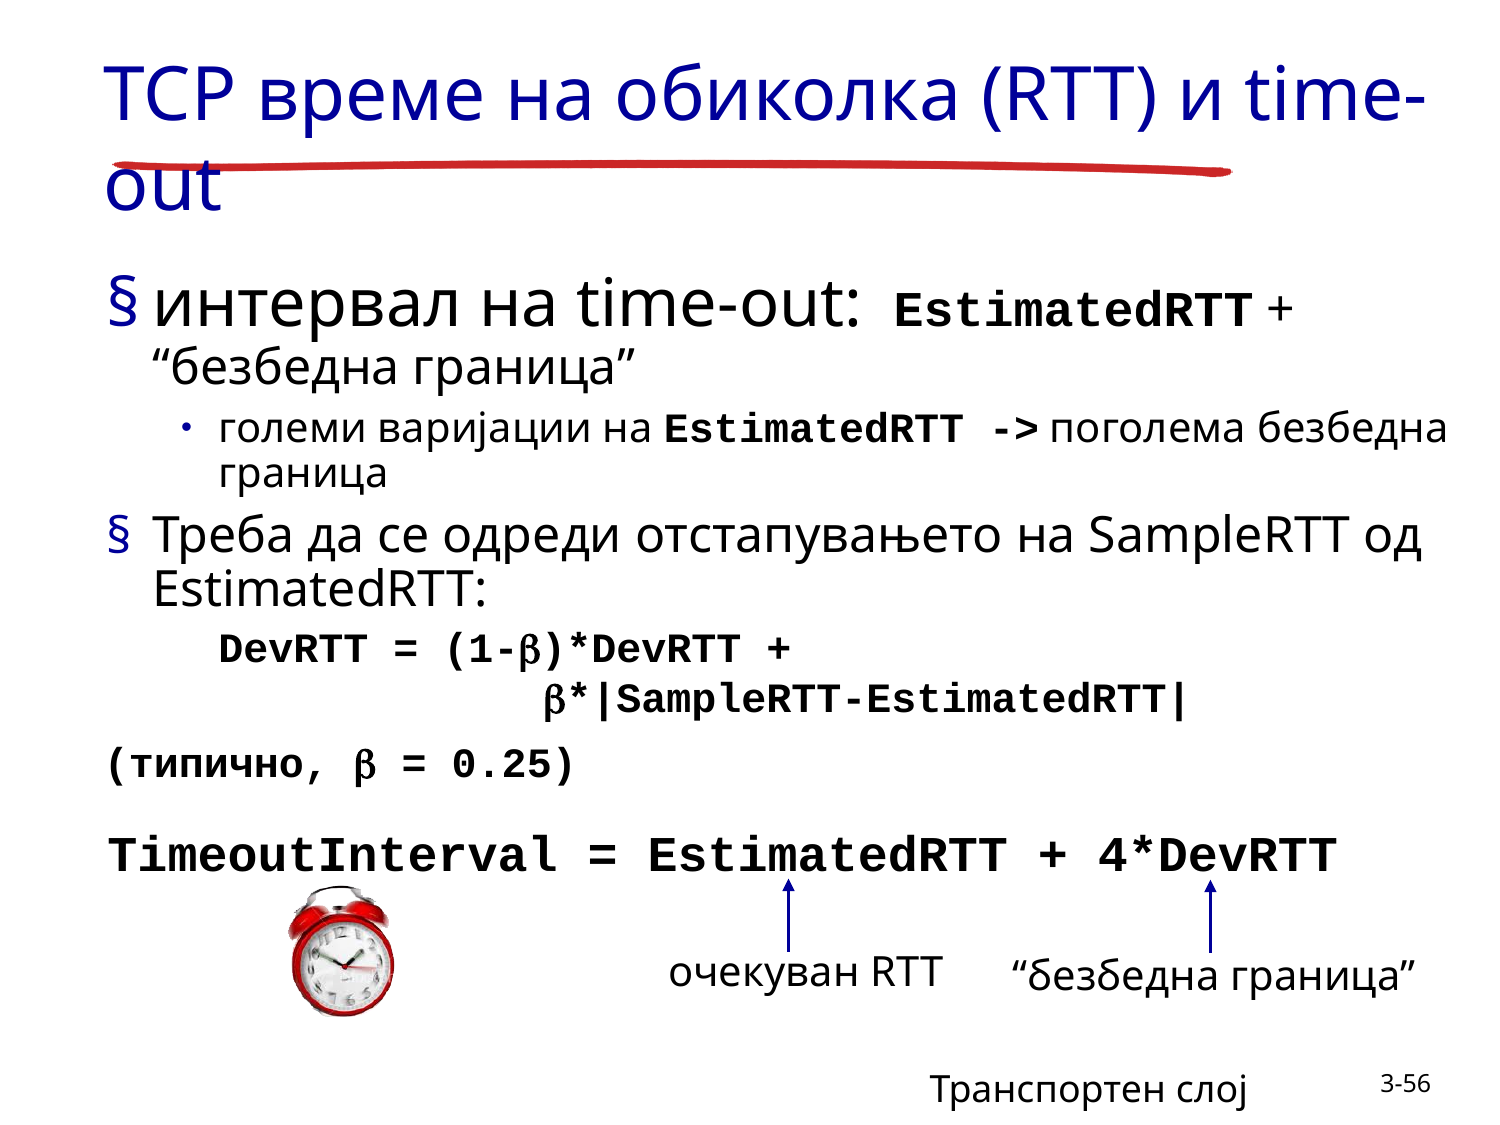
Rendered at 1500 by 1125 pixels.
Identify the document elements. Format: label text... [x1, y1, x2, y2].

slide_number 3-<number> [1365, 1060, 1477, 1106]
text_box DevRTT = (1-)*DevRTT + *|SampleRTT-EstimatedRTT| [203, 613, 1348, 729]
picture [275, 880, 400, 1017]
title TCP време на обиколка (RTT) и time-out [89, 38, 1463, 190]
text_box очекуван RTT [653, 937, 959, 1003]
footer Транспортен слој [914, 1057, 1390, 1105]
text_box TimeoutInterval = EstimatedRTT + 4*DevRTT [92, 814, 1392, 928]
list интервал на time-out: EstimatedRTT + “безбедна граница” големи варијации на EstimatedRTT -> поголема безбедна граница Треба да се одреди отстапувањето на SampleRTT од EstimatedRTT: [91, 261, 1477, 507]
text_box “безбедна граница” [997, 940, 1431, 1006]
text_box (типично,  = 0.25) [88, 728, 645, 794]
